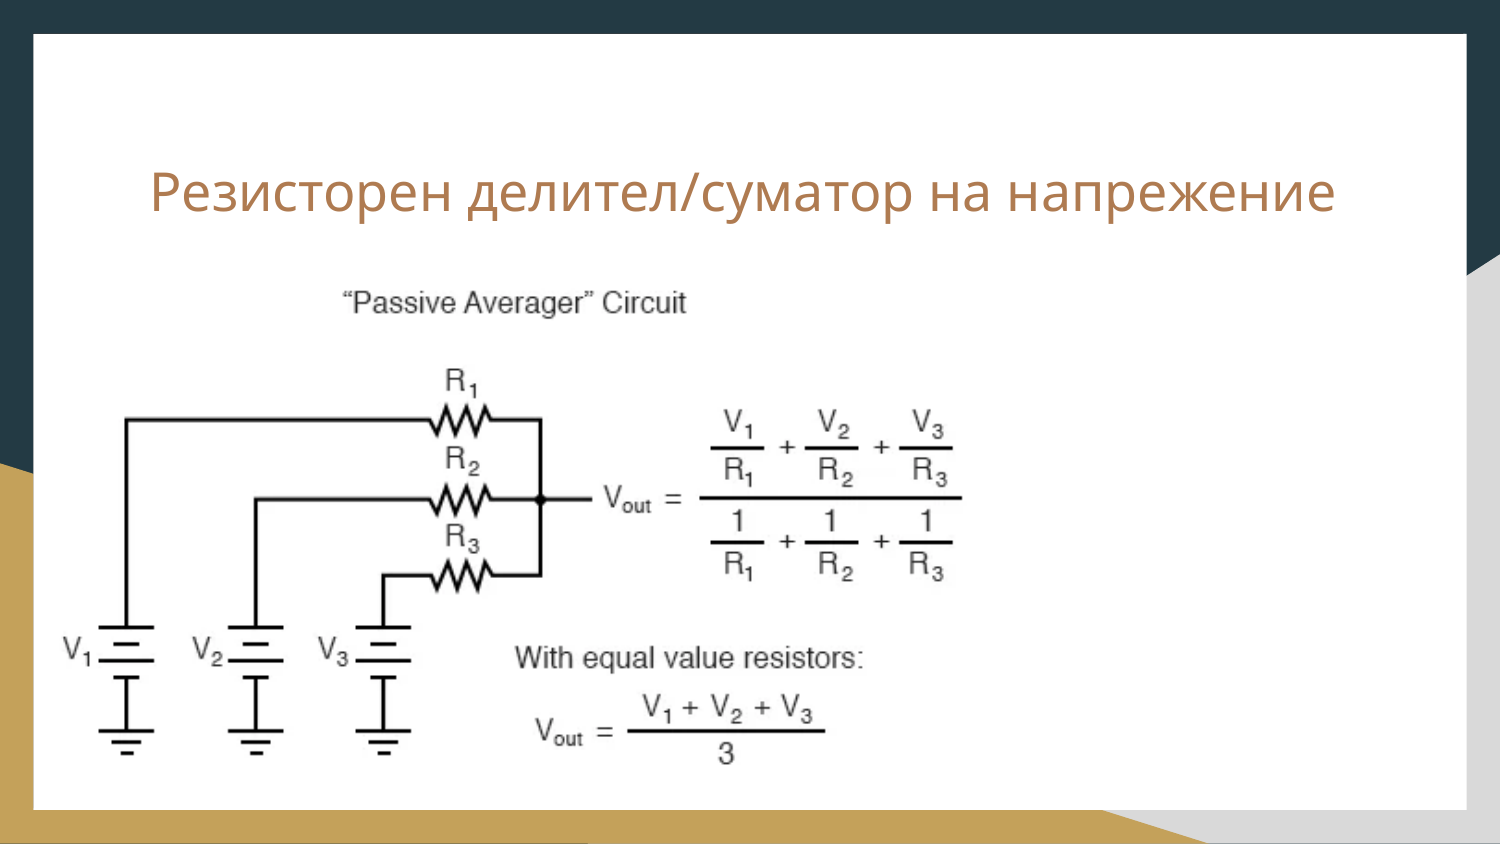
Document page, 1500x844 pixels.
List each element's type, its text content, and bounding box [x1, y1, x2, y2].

title Резисторен делител/суматор на напрежение [134, 138, 1366, 296]
picture [38, 247, 992, 798]
